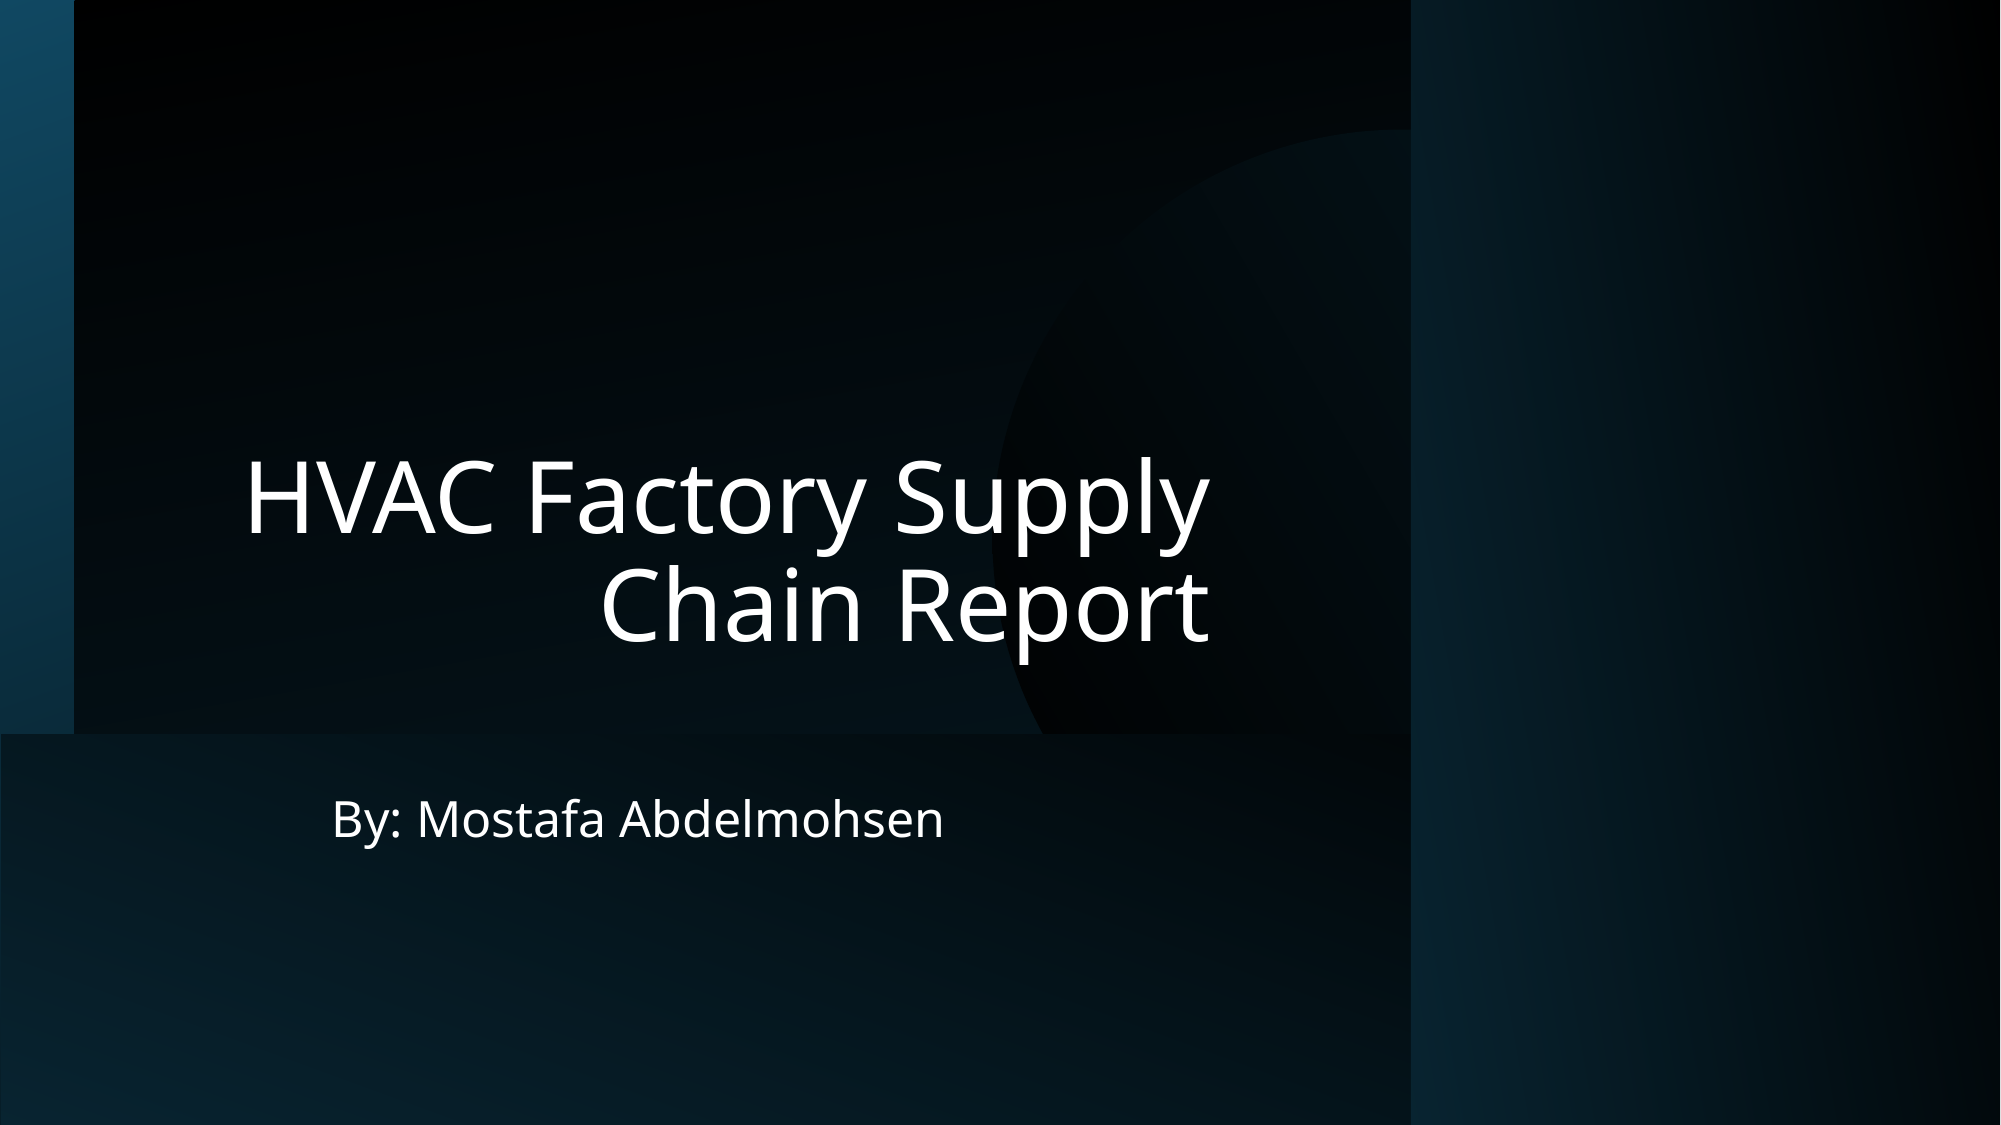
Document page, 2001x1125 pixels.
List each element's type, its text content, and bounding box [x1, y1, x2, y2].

subtitle By: Mostafa Abdelmohsen [316, 786, 1310, 991]
title HVAC Factory Supply Chain Report [227, 134, 1310, 671]
text_box [0, 0, 2000, 1125]
